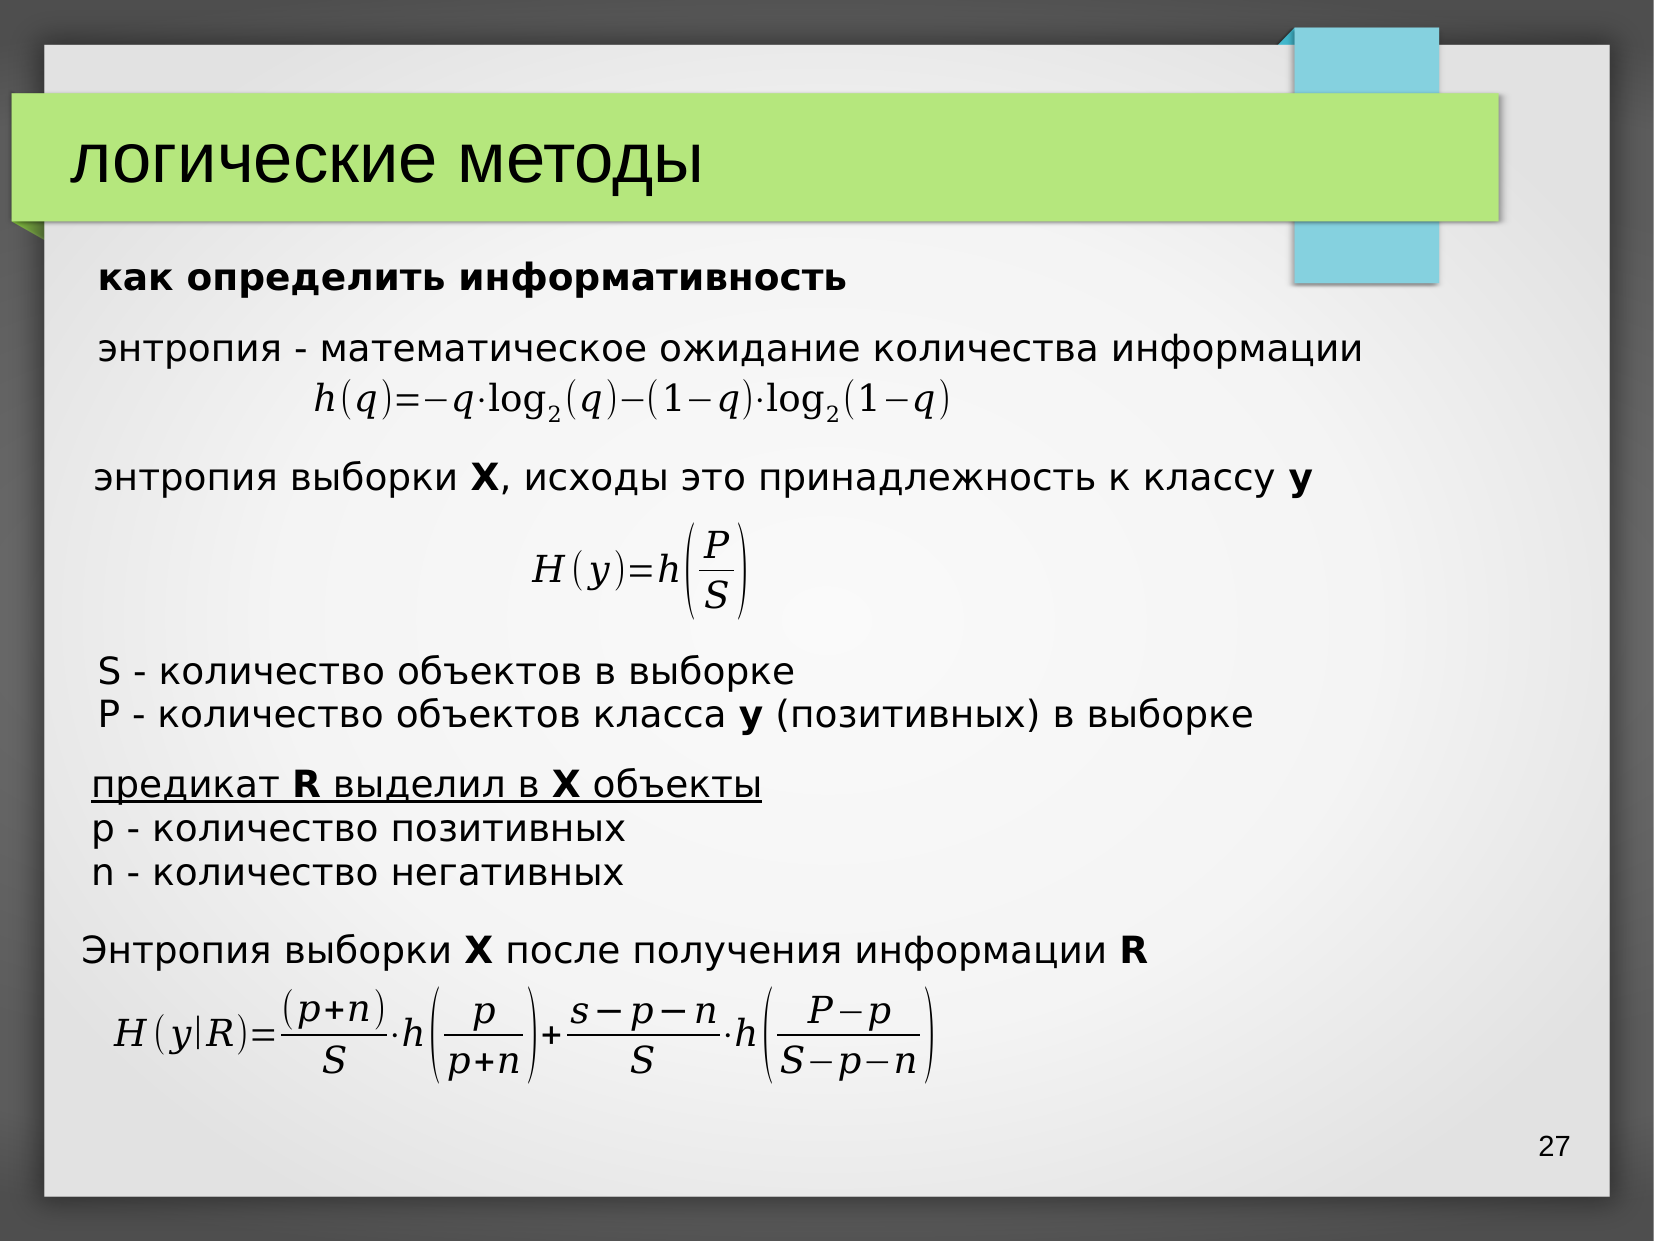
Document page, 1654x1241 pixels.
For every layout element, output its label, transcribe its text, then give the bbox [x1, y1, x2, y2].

text_box как определить информативность [82, 248, 875, 307]
chart [106, 984, 943, 1087]
title логические методы [70, 118, 1205, 199]
chart [307, 378, 957, 428]
text_box предикат R выделил в X объекты p - количество позитивных n - количество негативных [76, 755, 934, 910]
text_box энтропия - математическое ожидание количества информации [82, 318, 1398, 378]
text_box S - количество объектов в выборке P - количество объектов класса y (позитивных) в выборке [82, 642, 1276, 745]
chart [524, 519, 756, 622]
text_box Энтропия выборки X после получения информации R [66, 921, 1323, 993]
text_box энтропия выборки X, исходы это принадлежность к классу y [78, 448, 1335, 520]
picture [0, 0, 1654, 1241]
